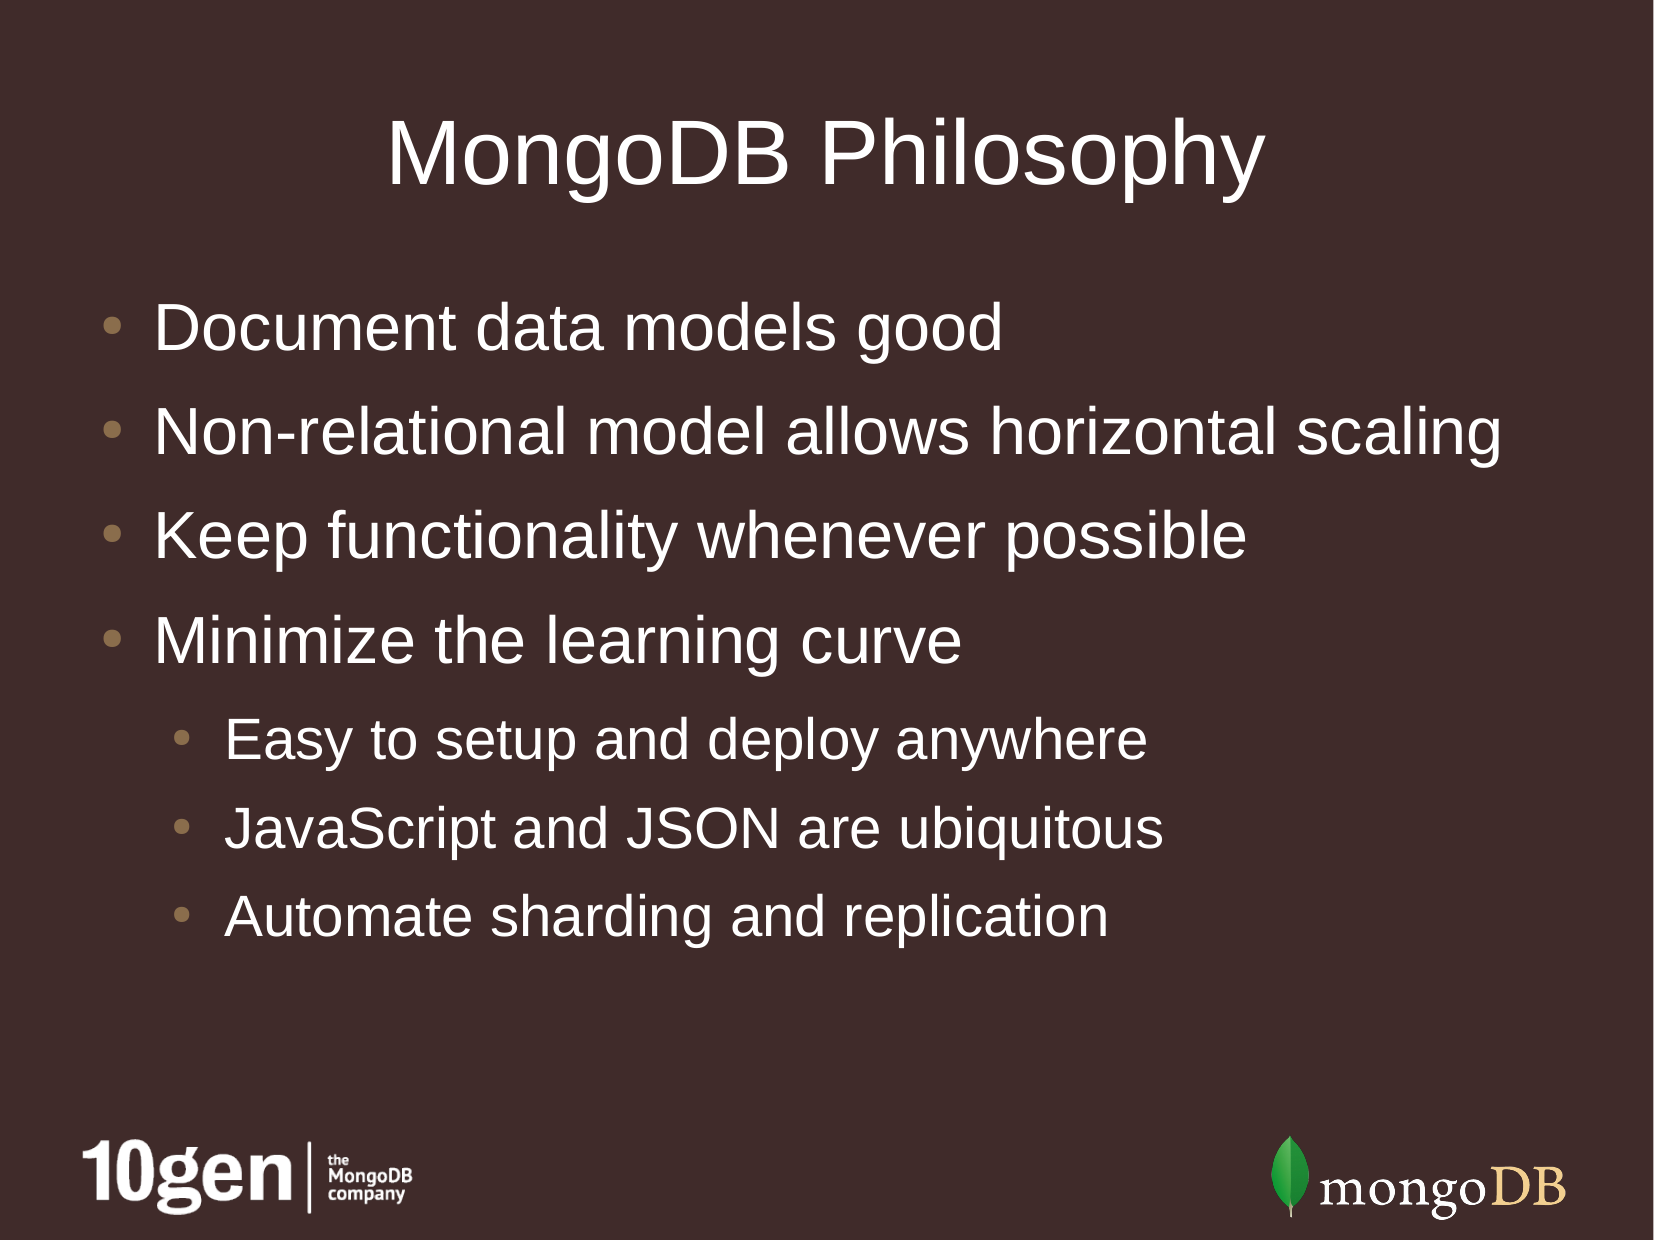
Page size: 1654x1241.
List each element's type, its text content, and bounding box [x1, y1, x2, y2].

picture [1260, 1124, 1576, 1230]
list Document data models good Non-relational model allows horizontal scaling Keep functionality whenever possible Minimize the learning curve Easy to setup and deploy anywhere JavaScript and JSON are ubiquitous Automate sharding and replication [82, 290, 1571, 1010]
picture [82, 1139, 413, 1215]
title MongoDB Philosophy [82, 49, 1571, 257]
